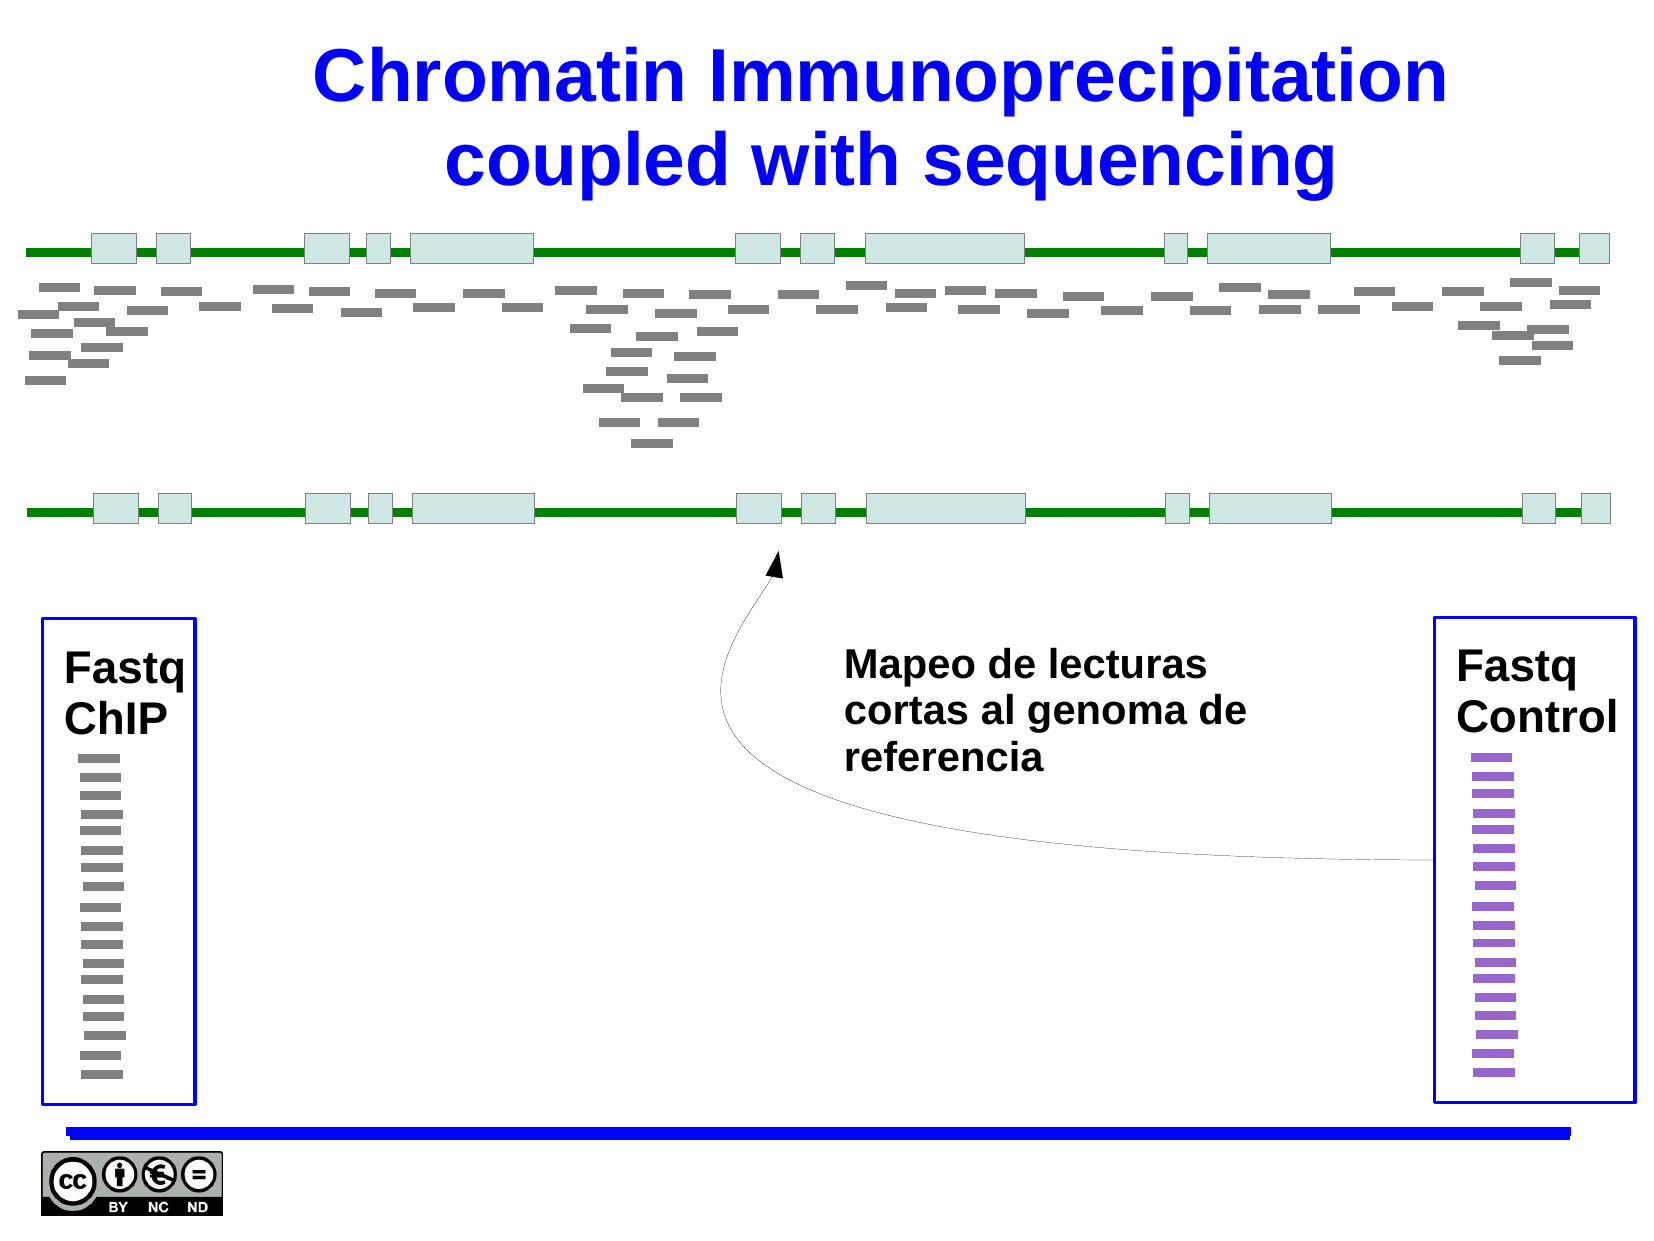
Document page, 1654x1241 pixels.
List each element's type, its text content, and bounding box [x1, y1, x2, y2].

text_box [366, 233, 391, 264]
text_box [305, 493, 351, 524]
text_box [735, 233, 781, 264]
text_box [736, 493, 782, 524]
text_box [304, 233, 350, 264]
text_box [1207, 233, 1331, 264]
text_box [1165, 493, 1190, 524]
text_box [1164, 233, 1188, 264]
text_box Mapeo de lecturas cortas al genoma de referencia [829, 633, 1310, 788]
text_box [865, 233, 1025, 264]
text_box Fastq ChIP [49, 634, 214, 752]
text_box [1434, 617, 1636, 1103]
text_box [1520, 233, 1555, 264]
text_box [156, 233, 191, 264]
text_box [42, 618, 196, 1105]
text_box [1581, 493, 1611, 524]
text_box [800, 233, 835, 264]
text_box Fastq Control [1441, 632, 1634, 750]
text_box [1522, 493, 1556, 524]
text_box [410, 233, 534, 264]
text_box [1209, 493, 1332, 524]
text_box [368, 493, 393, 524]
title Chromatin Immunoprecipitation coupled with sequencing [147, 13, 1636, 222]
text_box [1579, 233, 1610, 264]
text_box [866, 493, 1026, 524]
text_box [801, 493, 836, 524]
text_box [91, 233, 137, 264]
text_box [412, 493, 535, 524]
text_box [93, 493, 139, 524]
picture [41, 1151, 223, 1216]
text_box [158, 493, 192, 524]
